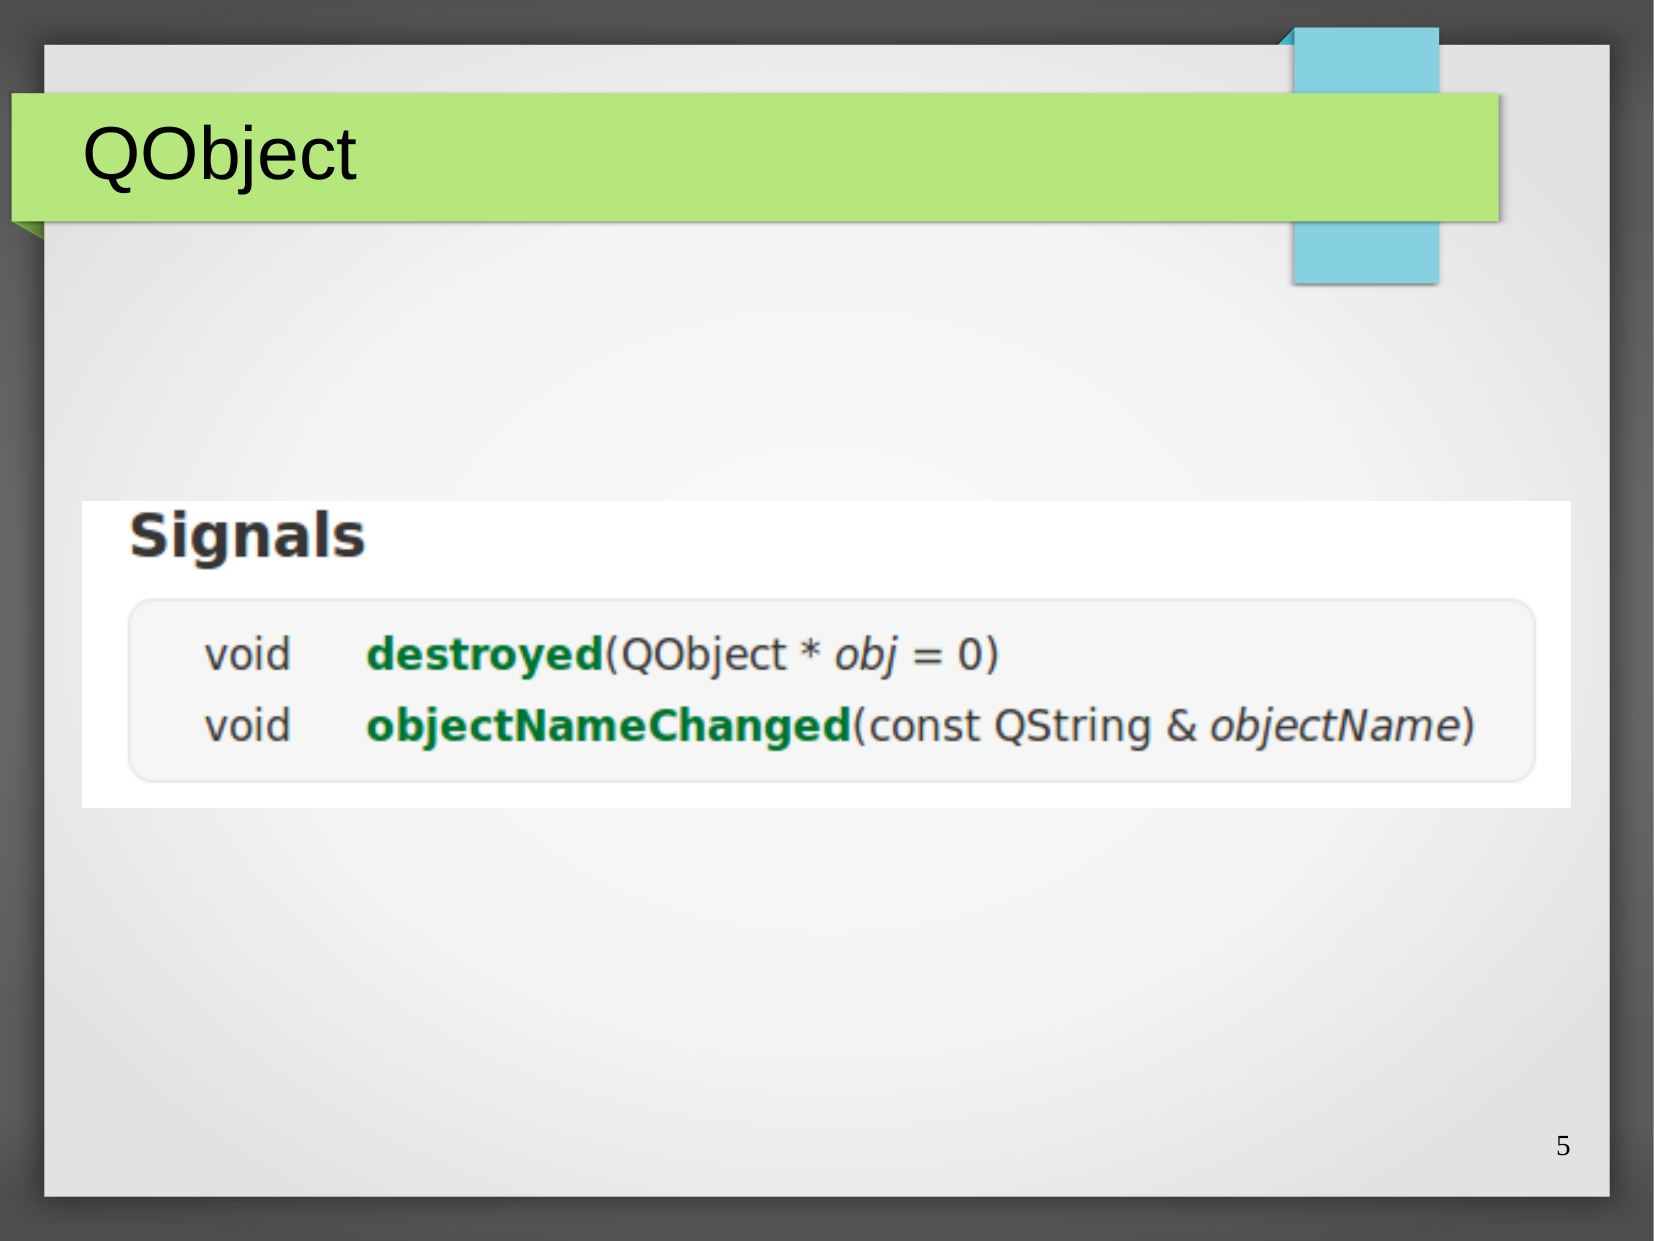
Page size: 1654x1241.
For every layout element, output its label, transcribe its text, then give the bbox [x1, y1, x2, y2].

picture [0, 0, 1654, 1241]
title QObject [82, 94, 1264, 213]
